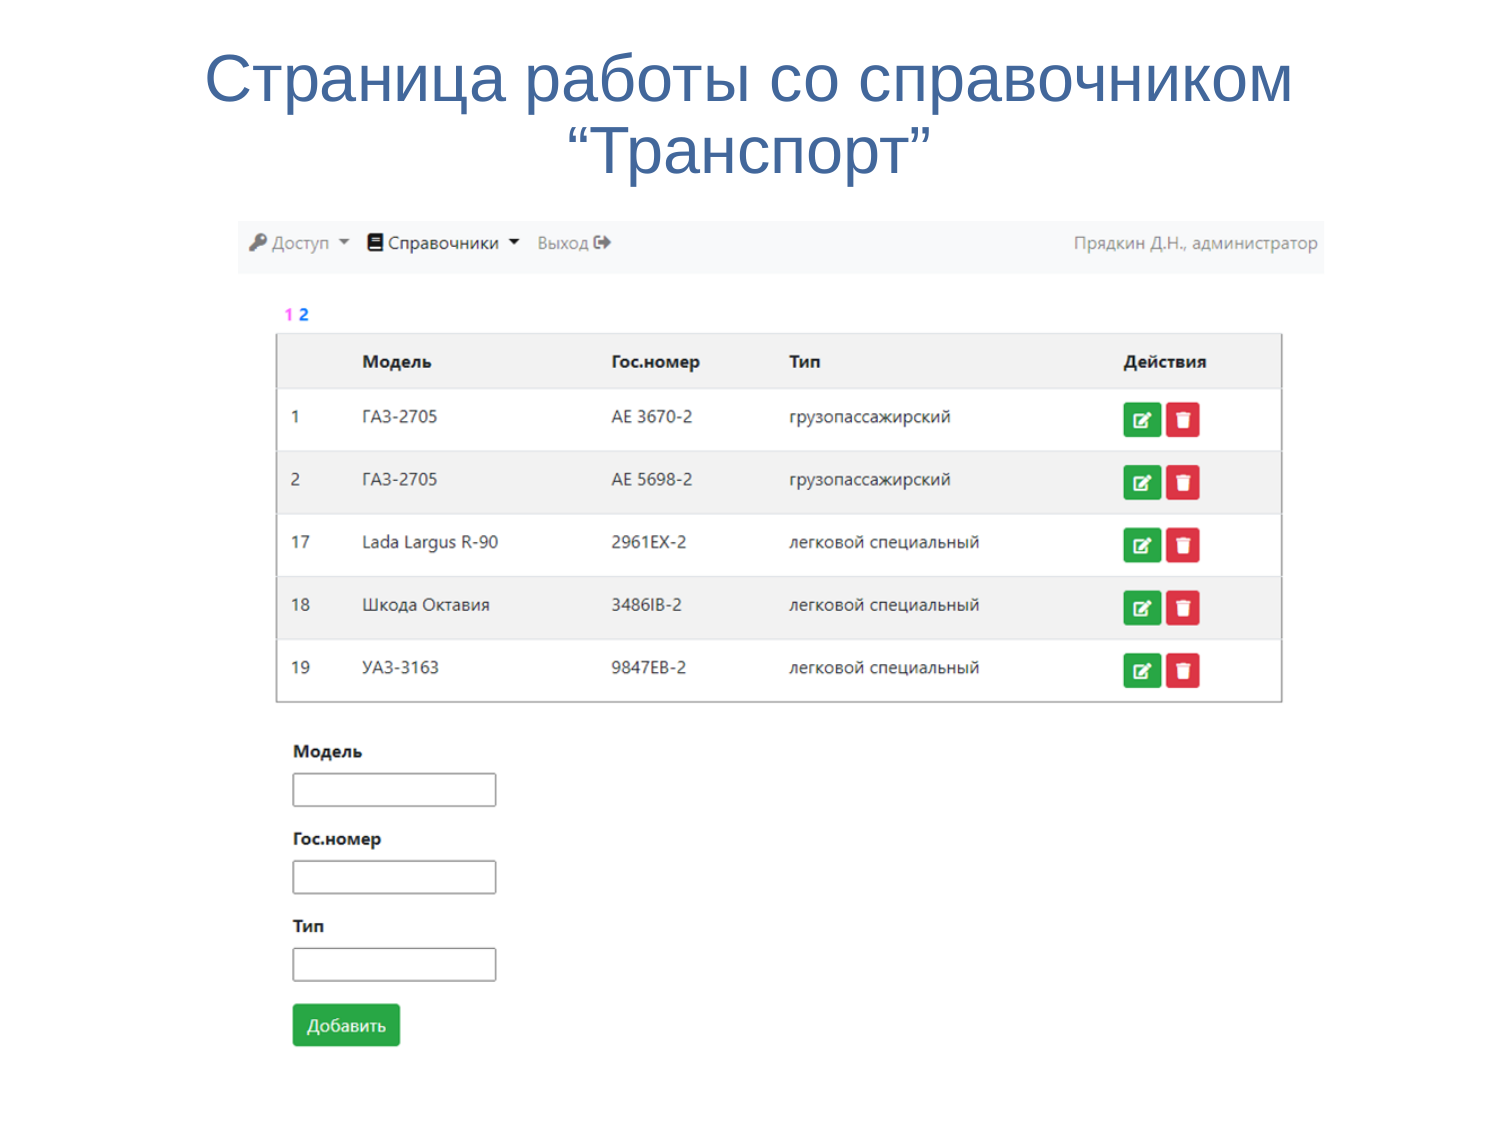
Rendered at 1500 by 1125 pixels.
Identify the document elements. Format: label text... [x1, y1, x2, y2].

text_box Страница работы со справочником “Транспорт” [74, 44, 1425, 188]
picture [237, 220, 1325, 1051]
